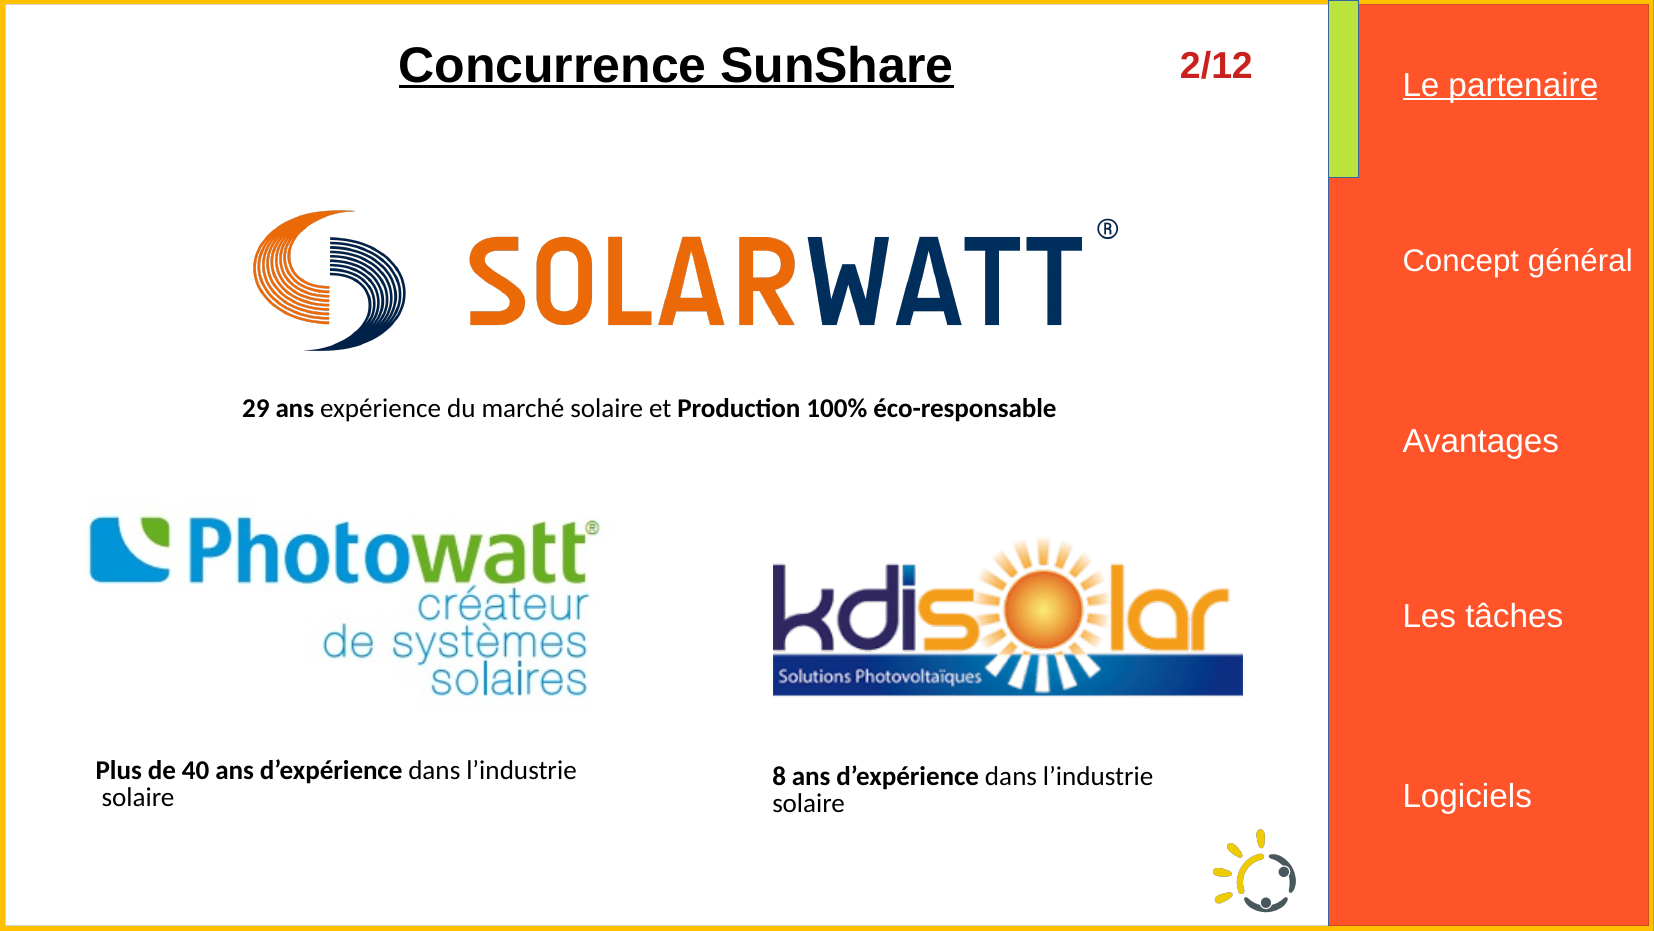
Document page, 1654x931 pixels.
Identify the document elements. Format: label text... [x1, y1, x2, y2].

text_box [1328, 0, 1359, 178]
text_box 8 ans d’expérience dans l’industrie solaire [757, 757, 1260, 827]
text_box [1387, 59, 1654, 149]
text_box Concurrence SunShare [383, 29, 975, 101]
text_box Plus de 40 ans d’expérience dans l’industrie solaire [80, 751, 615, 821]
picture [0, 0, 1654, 931]
text_box 29 ans expérience du marché solaire et Production 100% éco-responsable [227, 389, 1152, 432]
